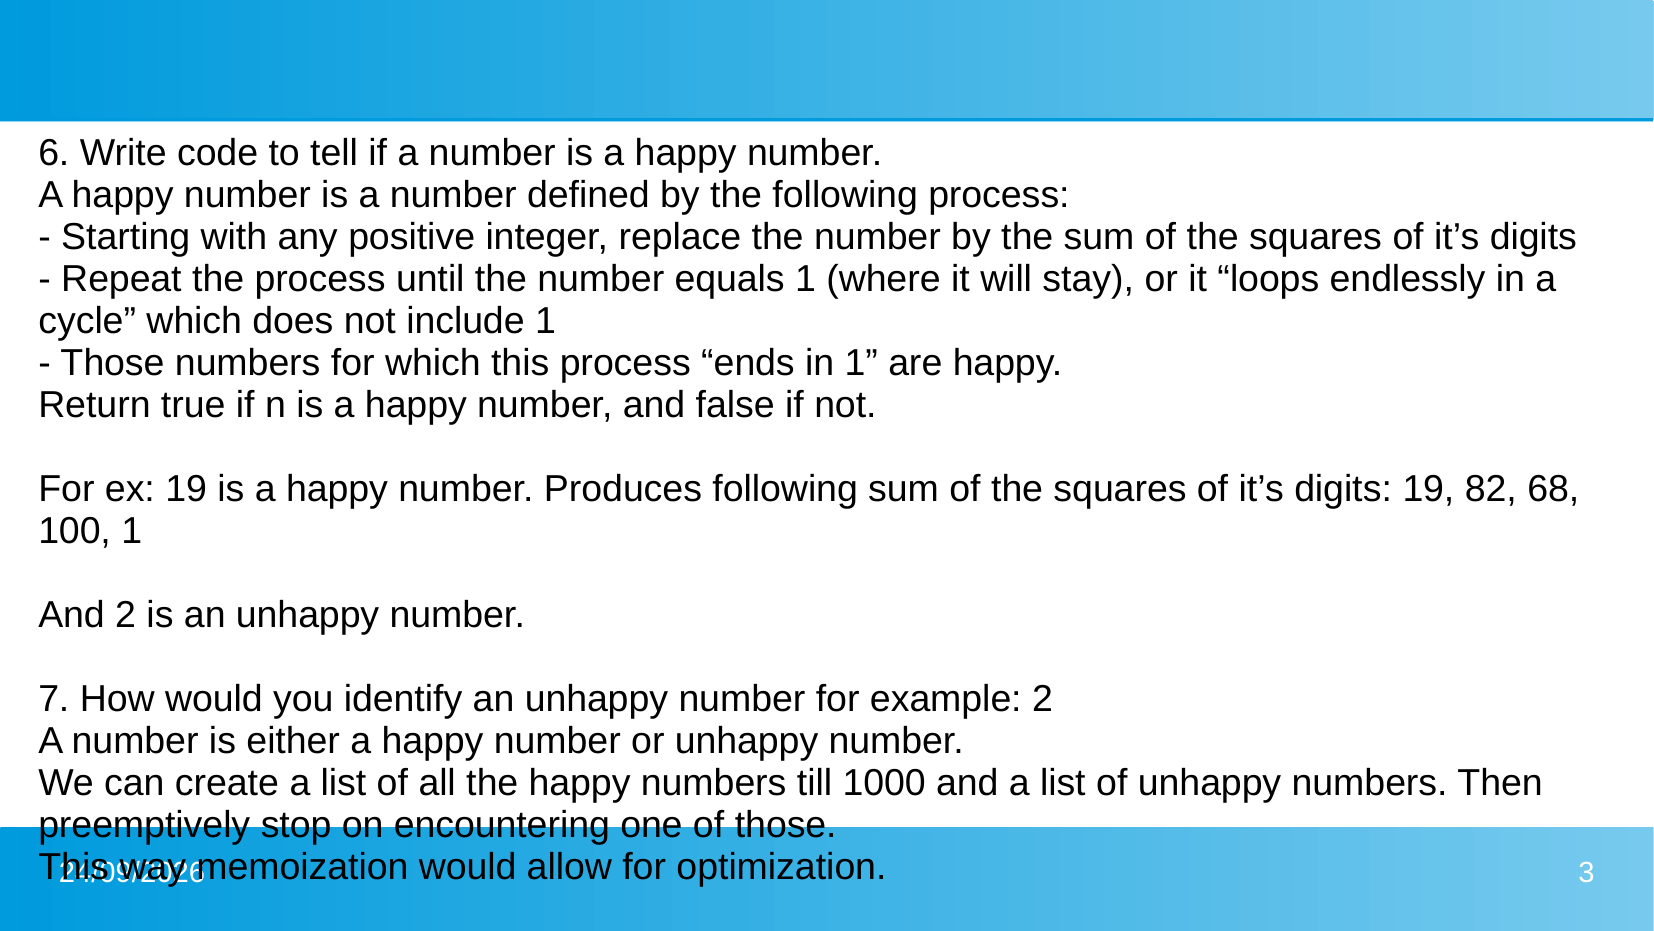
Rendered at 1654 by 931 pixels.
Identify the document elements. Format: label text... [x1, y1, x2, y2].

text_box 6. Write code to tell if a number is a happy number. A happy number is a number defined by the following process: - Starting with any positive integer, replace the number by the sum of the squares of it’s digits - Repeat the process until the number equals 1 (where it will stay), or it “loops endlessly in a cycle” which does not include 1 - Those numbers for which this process “ends in 1” are happy. Return true if n is a happy number, and false if not. For ex: 19 is a happy number. Produces following sum of the squares of it’s digits: 19, 82, 68, 100, 1 And 2 is an unhappy number. 7. How would you identify an unhappy number for example: 2 A number is either a happy number or unhappy number. We can create a list of all the happy numbers till 1000 and a list of unhappy numbers. Then preemptively stop on encountering one of those. This way memoization would allow for optimization. [23, 124, 1619, 931]
